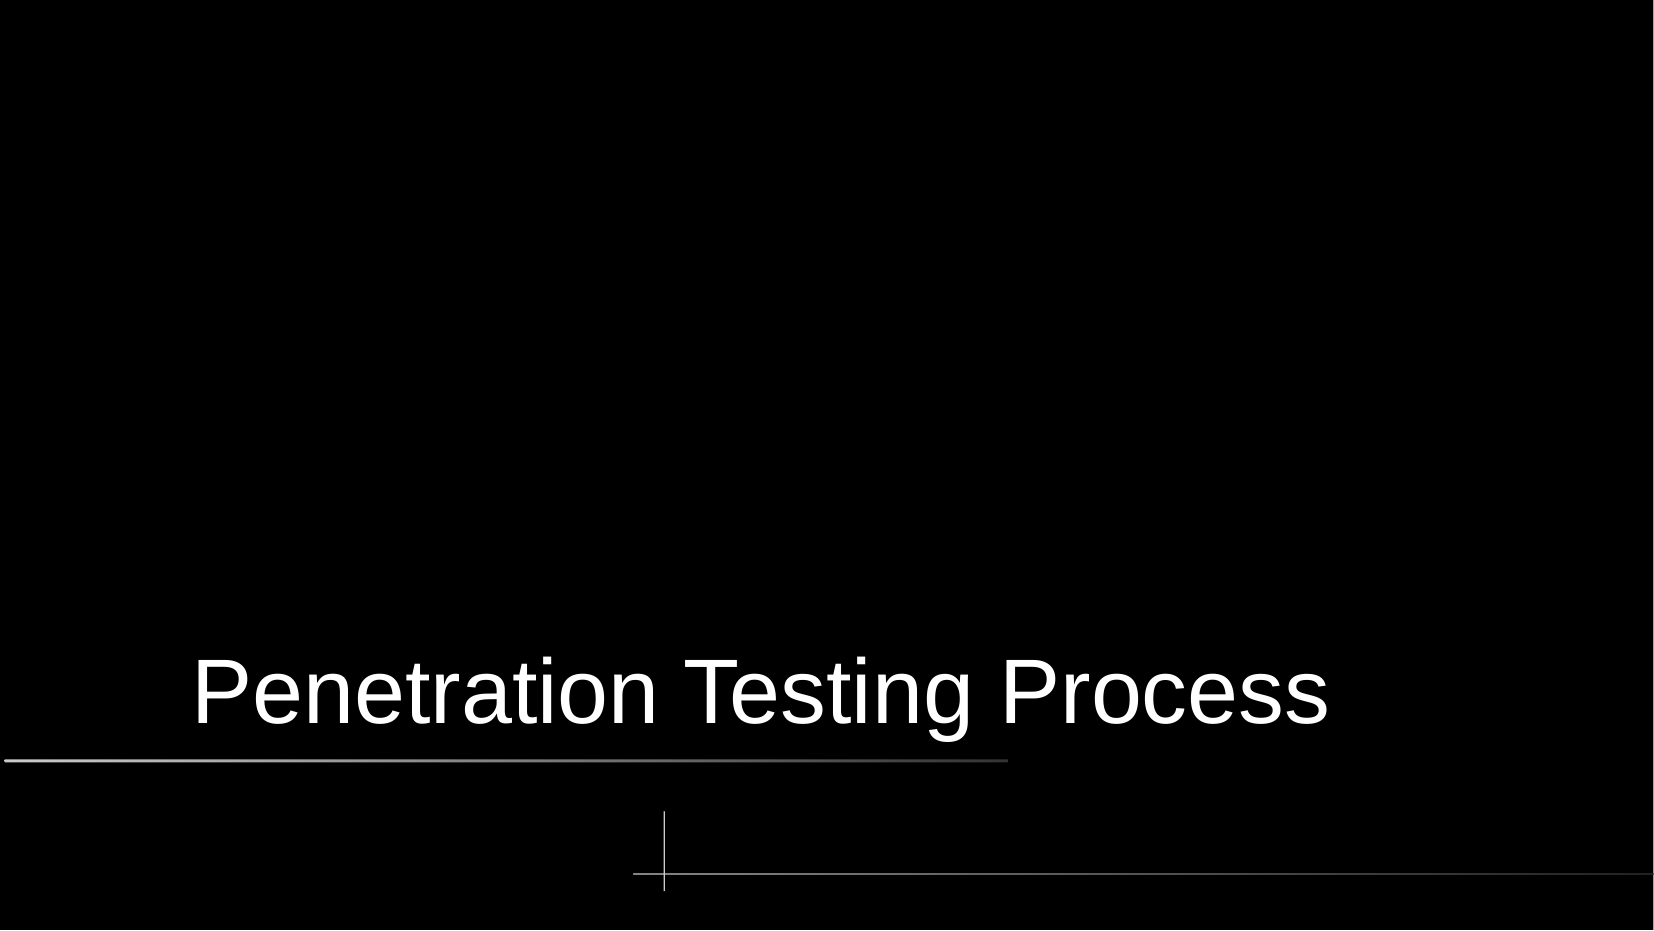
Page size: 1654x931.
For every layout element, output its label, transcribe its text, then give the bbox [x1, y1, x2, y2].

title Penetration Testing Process [23, 637, 1501, 746]
